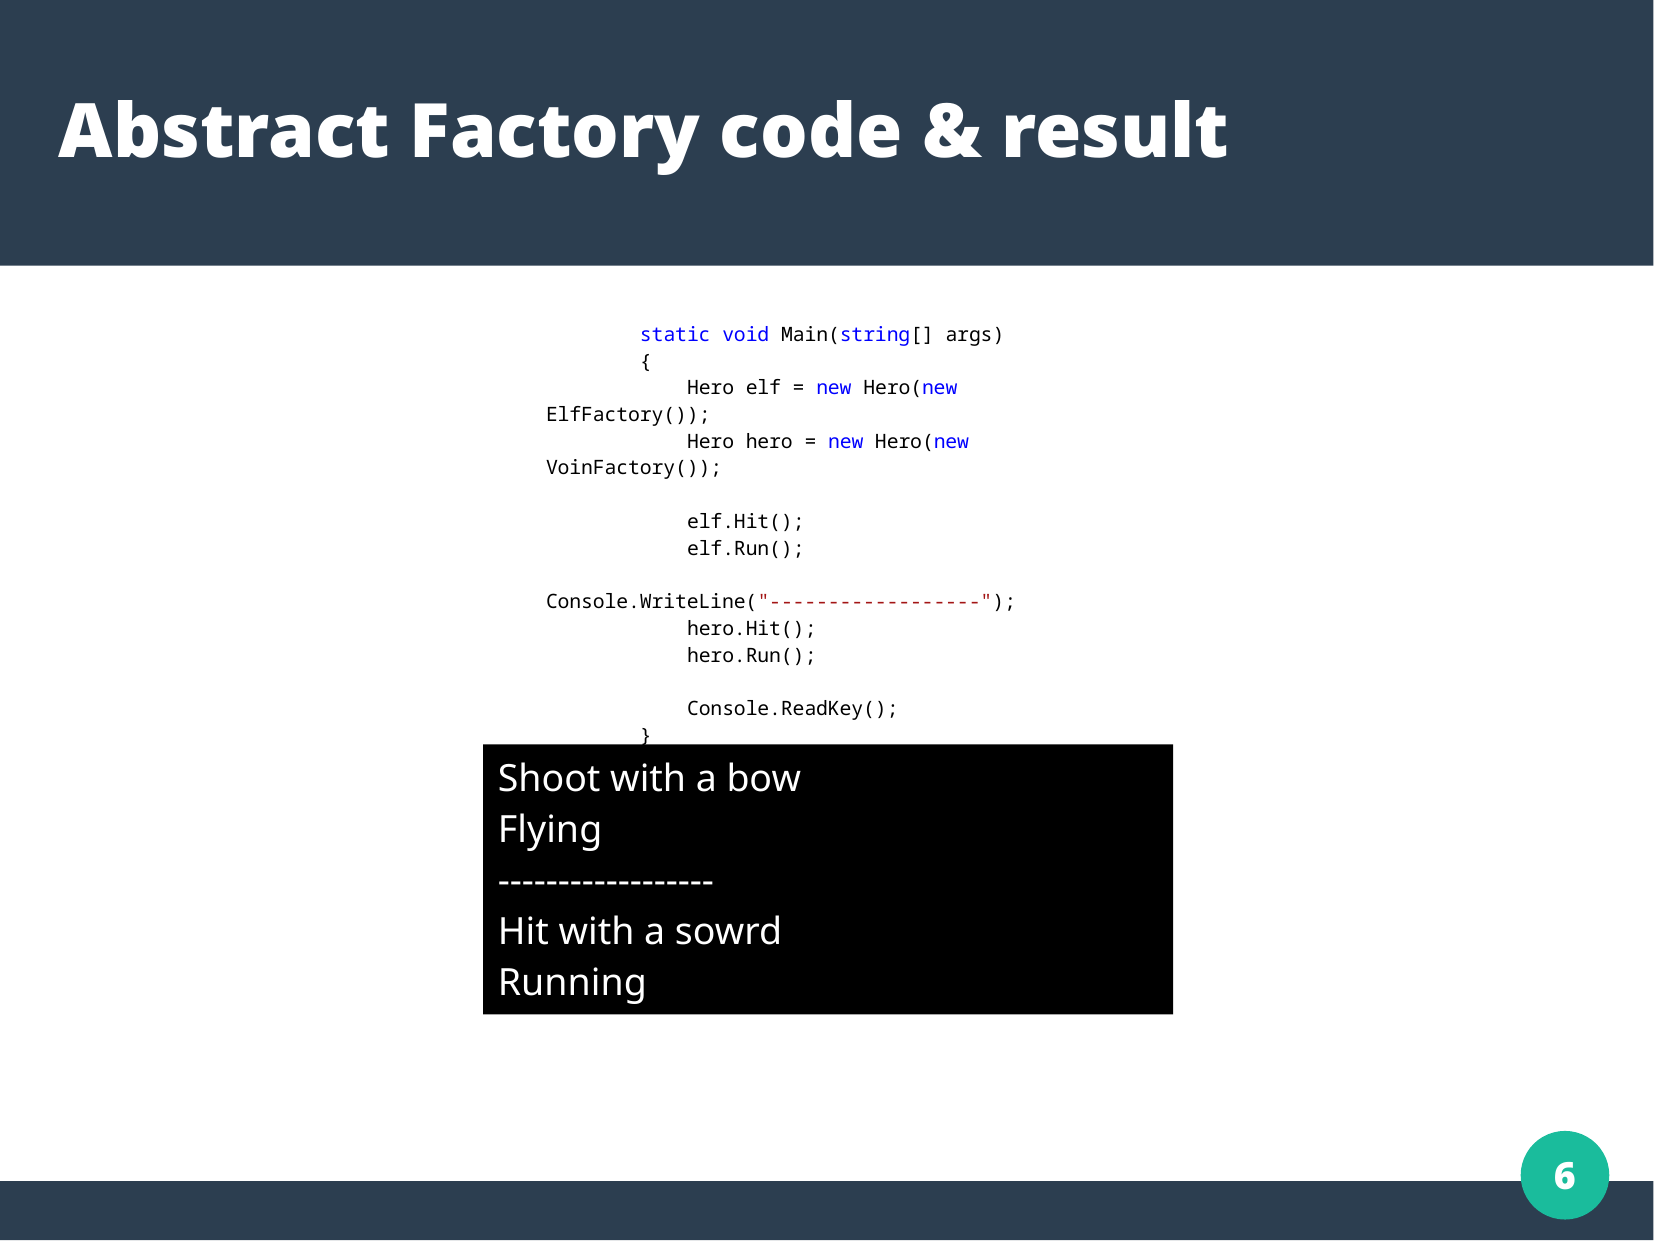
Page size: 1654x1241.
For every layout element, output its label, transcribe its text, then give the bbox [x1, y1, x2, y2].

text_box static void Main(string[] args) { Hero elf = new Hero(new ElfFactory()); Hero hero = new Hero(new VoinFactory()); elf.Hit(); elf.Run(); Console.WriteLine("------------------"); hero.Hit(); hero.Run(); Console.ReadKey(); } [531, 312, 1120, 586]
title Abstract Factory code & result [59, 49, 1595, 207]
text_box Shoot with a bow Flying ------------------ Hit with a sowrd Running [483, 744, 1174, 996]
